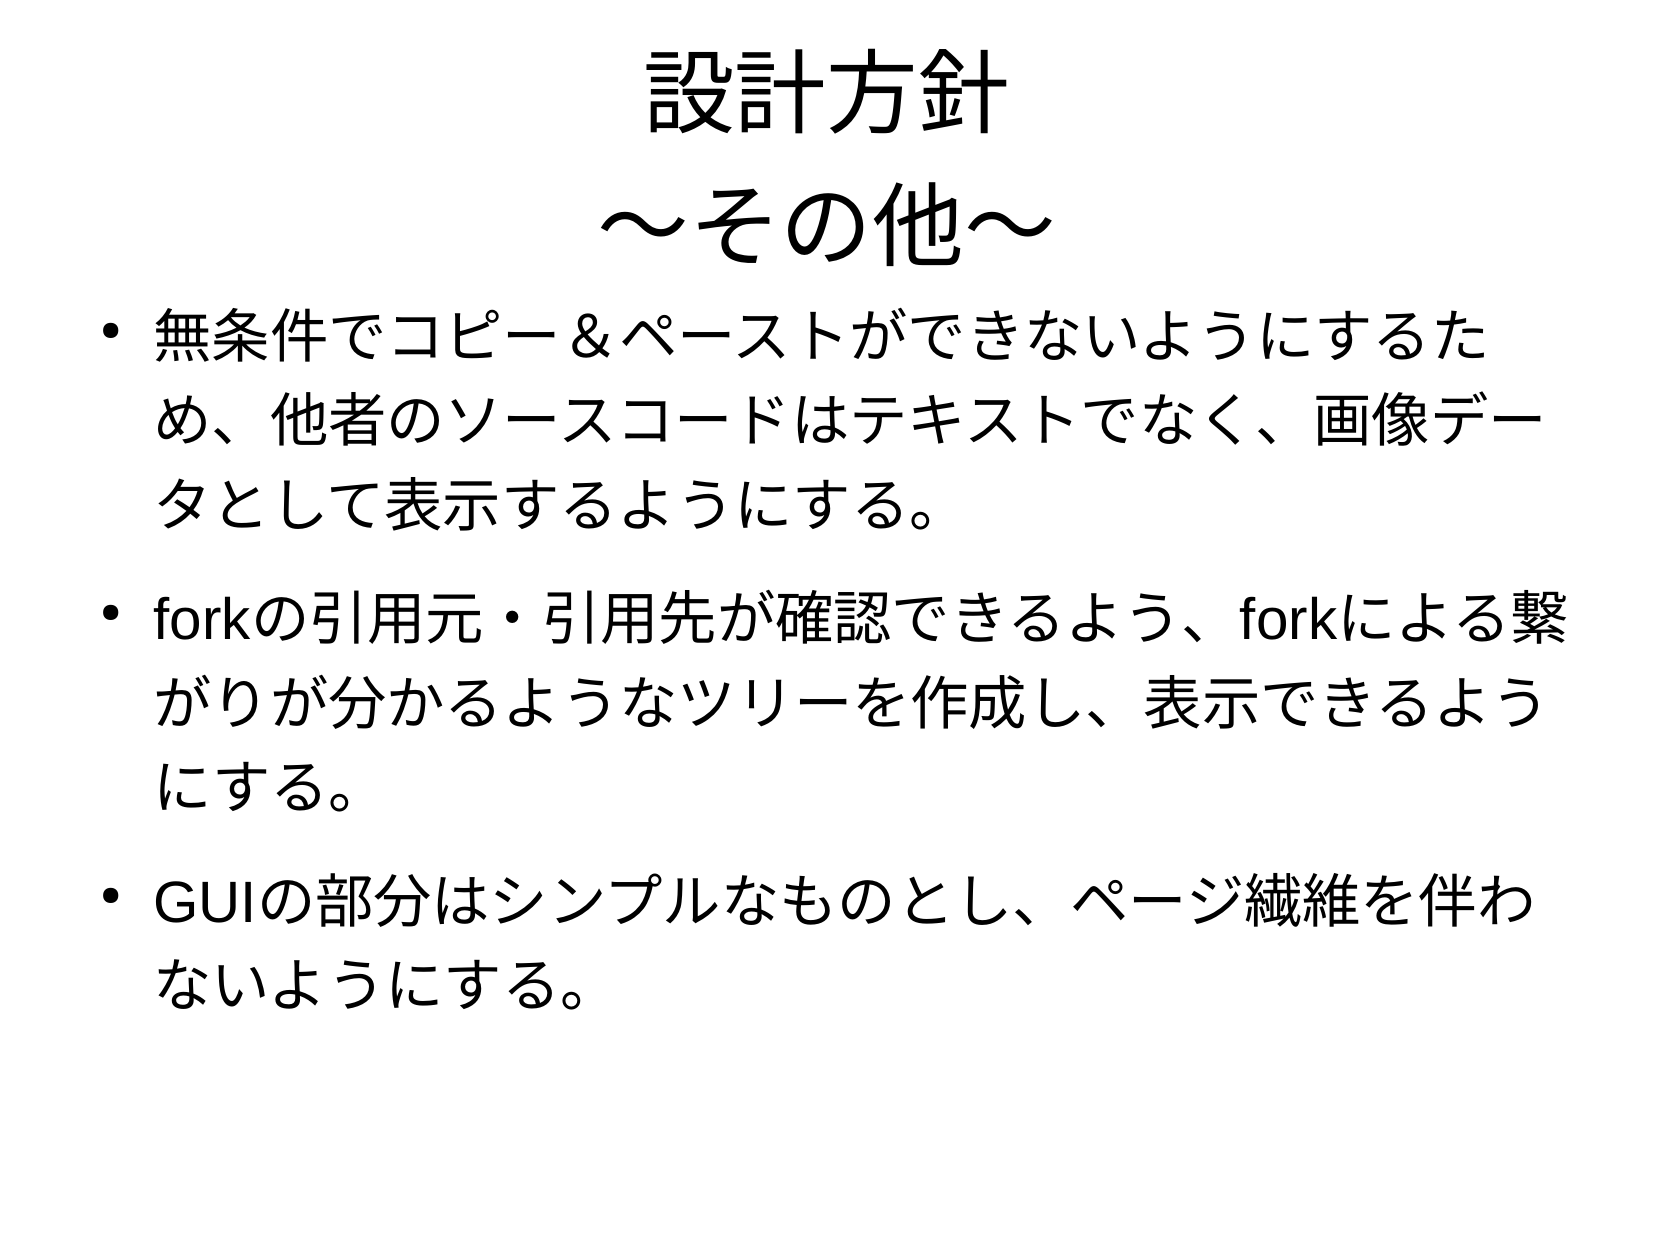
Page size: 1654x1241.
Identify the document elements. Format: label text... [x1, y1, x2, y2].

list 無条件でコピー＆ペーストができないようにするため、他者のソースコードはテキストでなく、画像データとして表示するようにする。 forkの引用元・引用先が確認できるよう、forkによる繋がりが分かるようなツリーを作成し、表示できるようにする。 GUIの部分はシンプルなものとし、ページ繊維を伴わないようにする。 [82, 290, 1571, 1109]
title 設計方針 ～その他～ [82, 36, 1571, 270]
